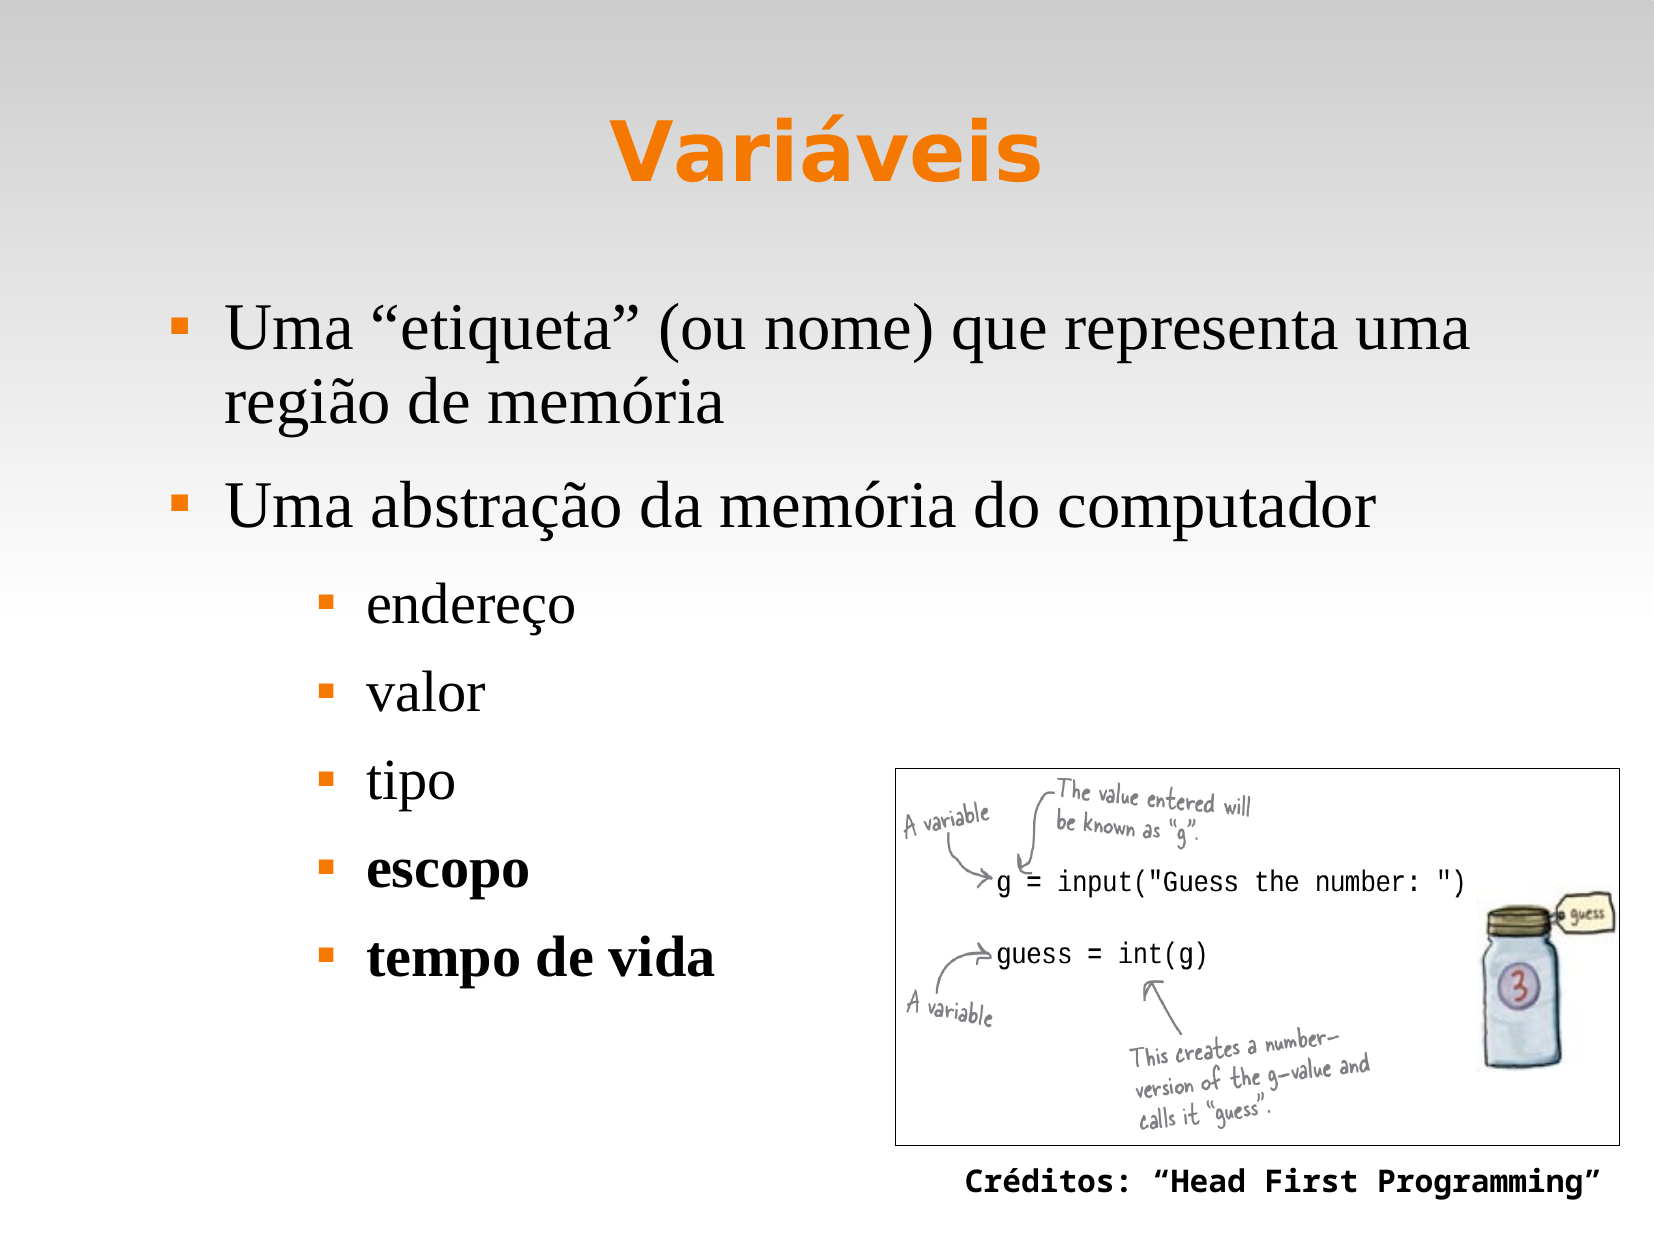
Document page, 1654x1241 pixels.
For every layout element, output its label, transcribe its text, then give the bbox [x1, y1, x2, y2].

text_box Créditos: “Head First Programming” [949, 1151, 1618, 1227]
title Variáveis [82, 49, 1571, 257]
list Uma “etiqueta” (ou nome) que representa uma região de memória Uma abstração da memória do computador endereço valor tipo escopo tempo de vida [82, 290, 1571, 1109]
picture [895, 768, 1620, 1146]
